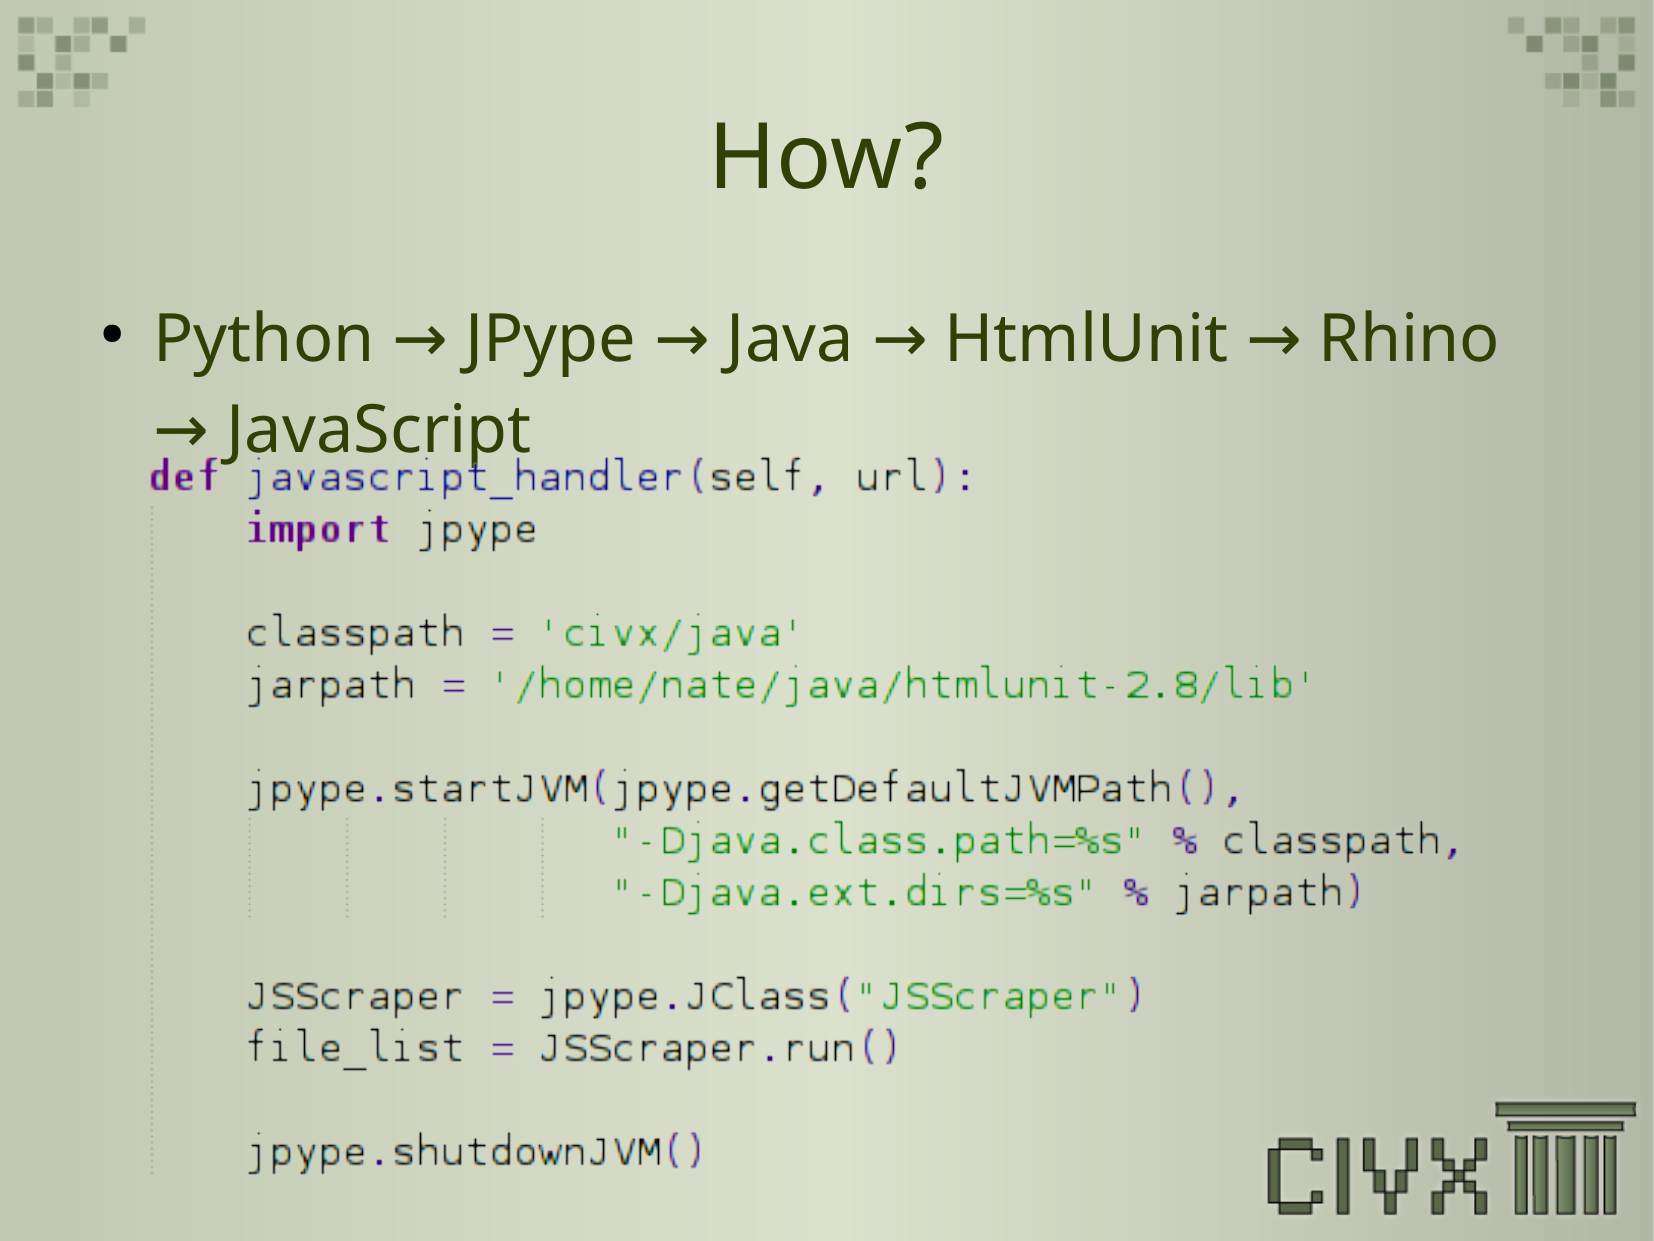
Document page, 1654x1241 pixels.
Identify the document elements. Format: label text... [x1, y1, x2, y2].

title How? [82, 56, 1571, 250]
picture [0, 0, 1654, 1241]
list Python → JPype → Java → HtmlUnit → Rhino → JavaScript [82, 290, 1571, 1094]
